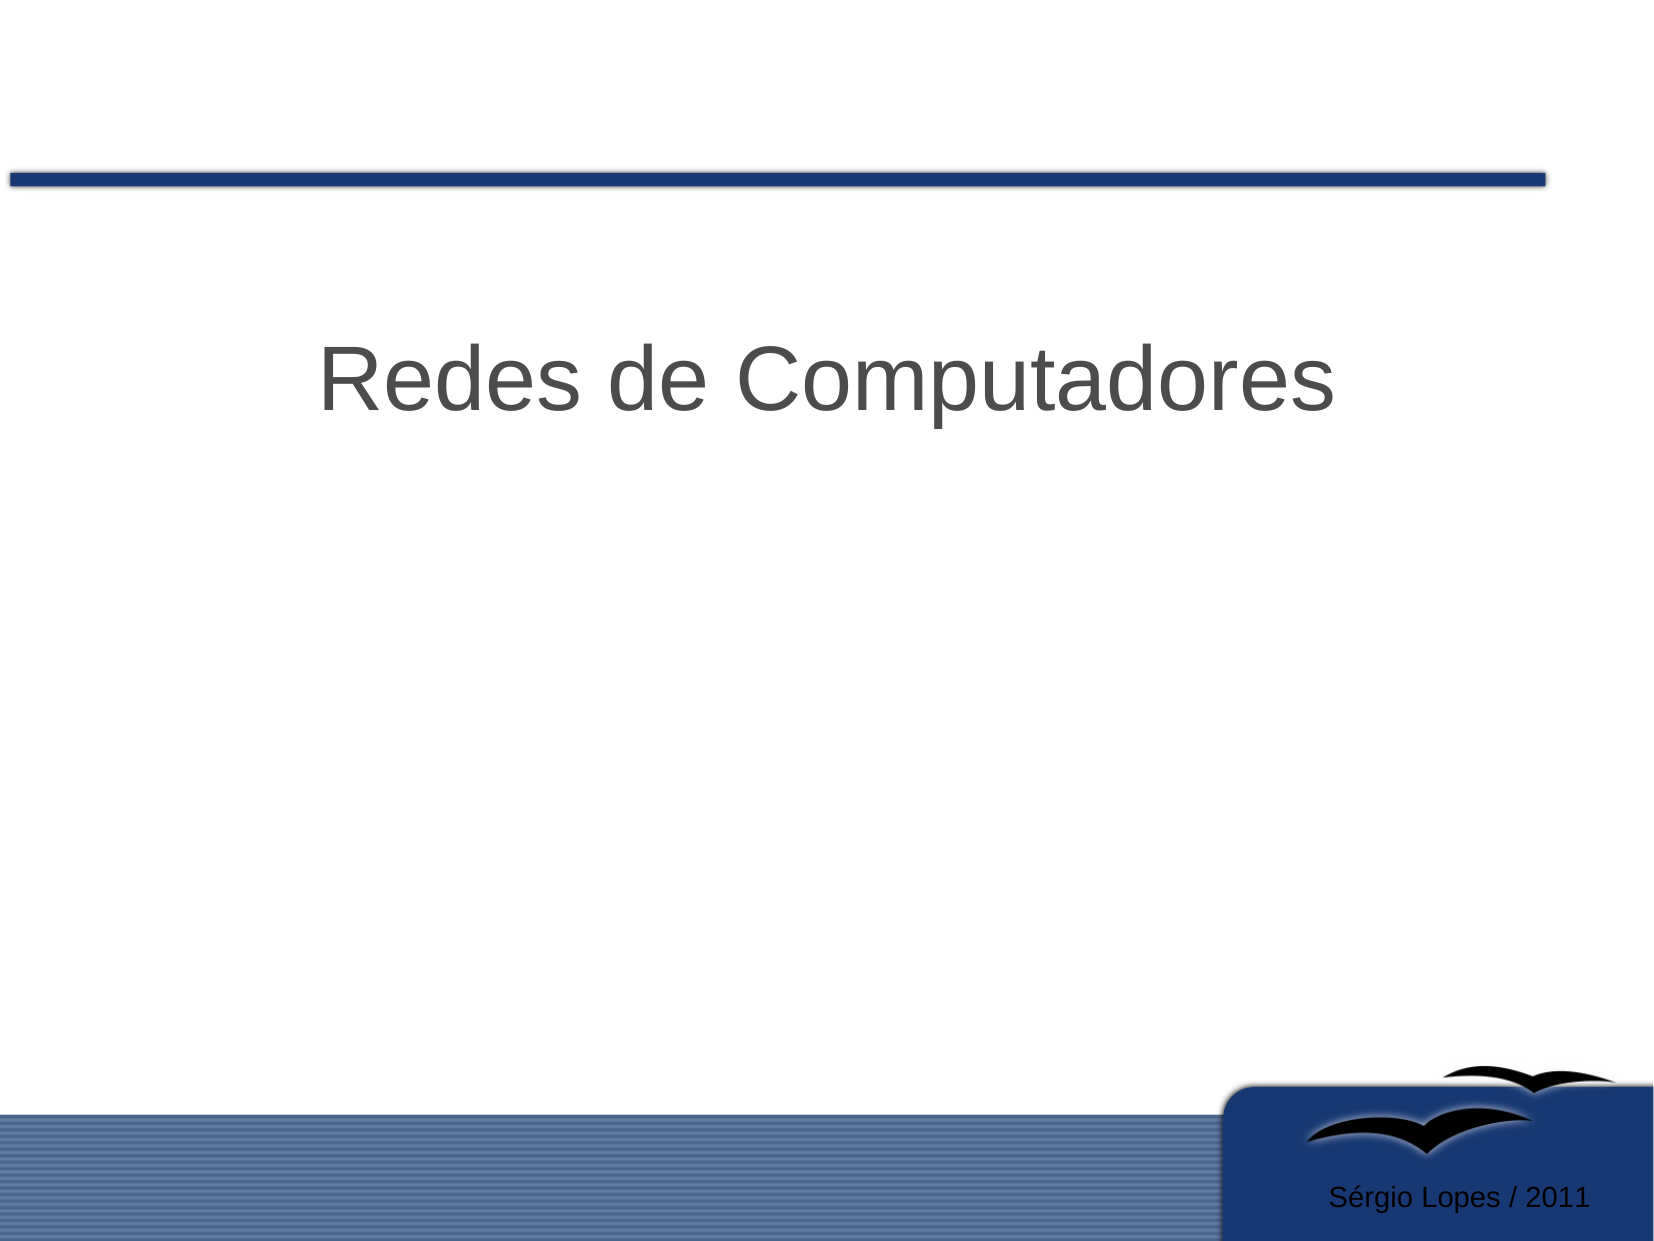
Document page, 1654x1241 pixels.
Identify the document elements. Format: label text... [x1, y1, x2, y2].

text_box Sérgio Lopes / 2011 [1328, 1181, 1588, 1214]
subtitle Redes de Computadores [121, 0, 1534, 1056]
picture [0, 0, 1654, 1241]
